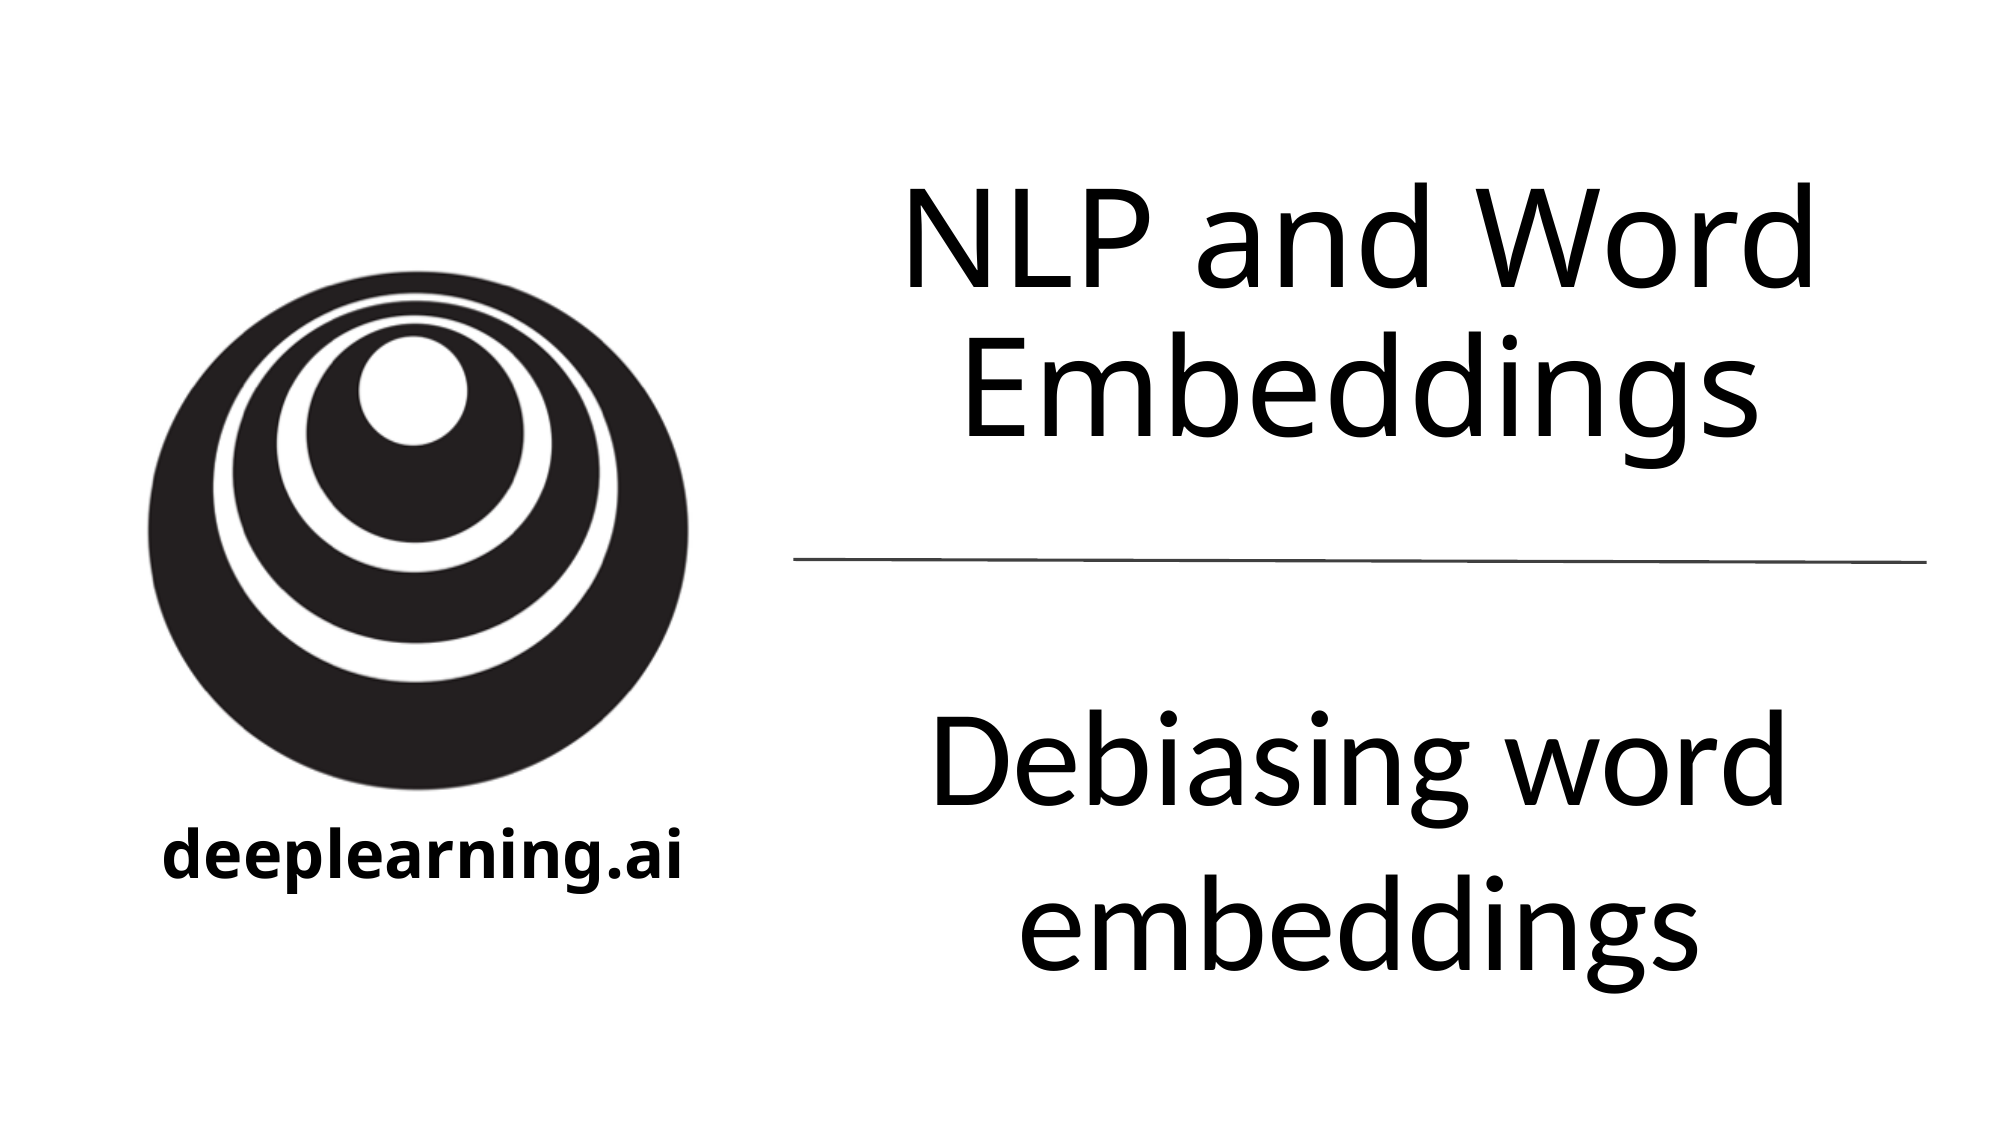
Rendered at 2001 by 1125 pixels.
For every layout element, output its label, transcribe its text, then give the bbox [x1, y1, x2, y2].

text_box Debiasing word embeddings [759, 660, 1961, 1009]
text_box [179, 194, 669, 702]
picture [108, 234, 739, 768]
text_box deeplearning.ai [56, 768, 759, 901]
title NLP and Word Embeddings [848, 161, 1872, 462]
